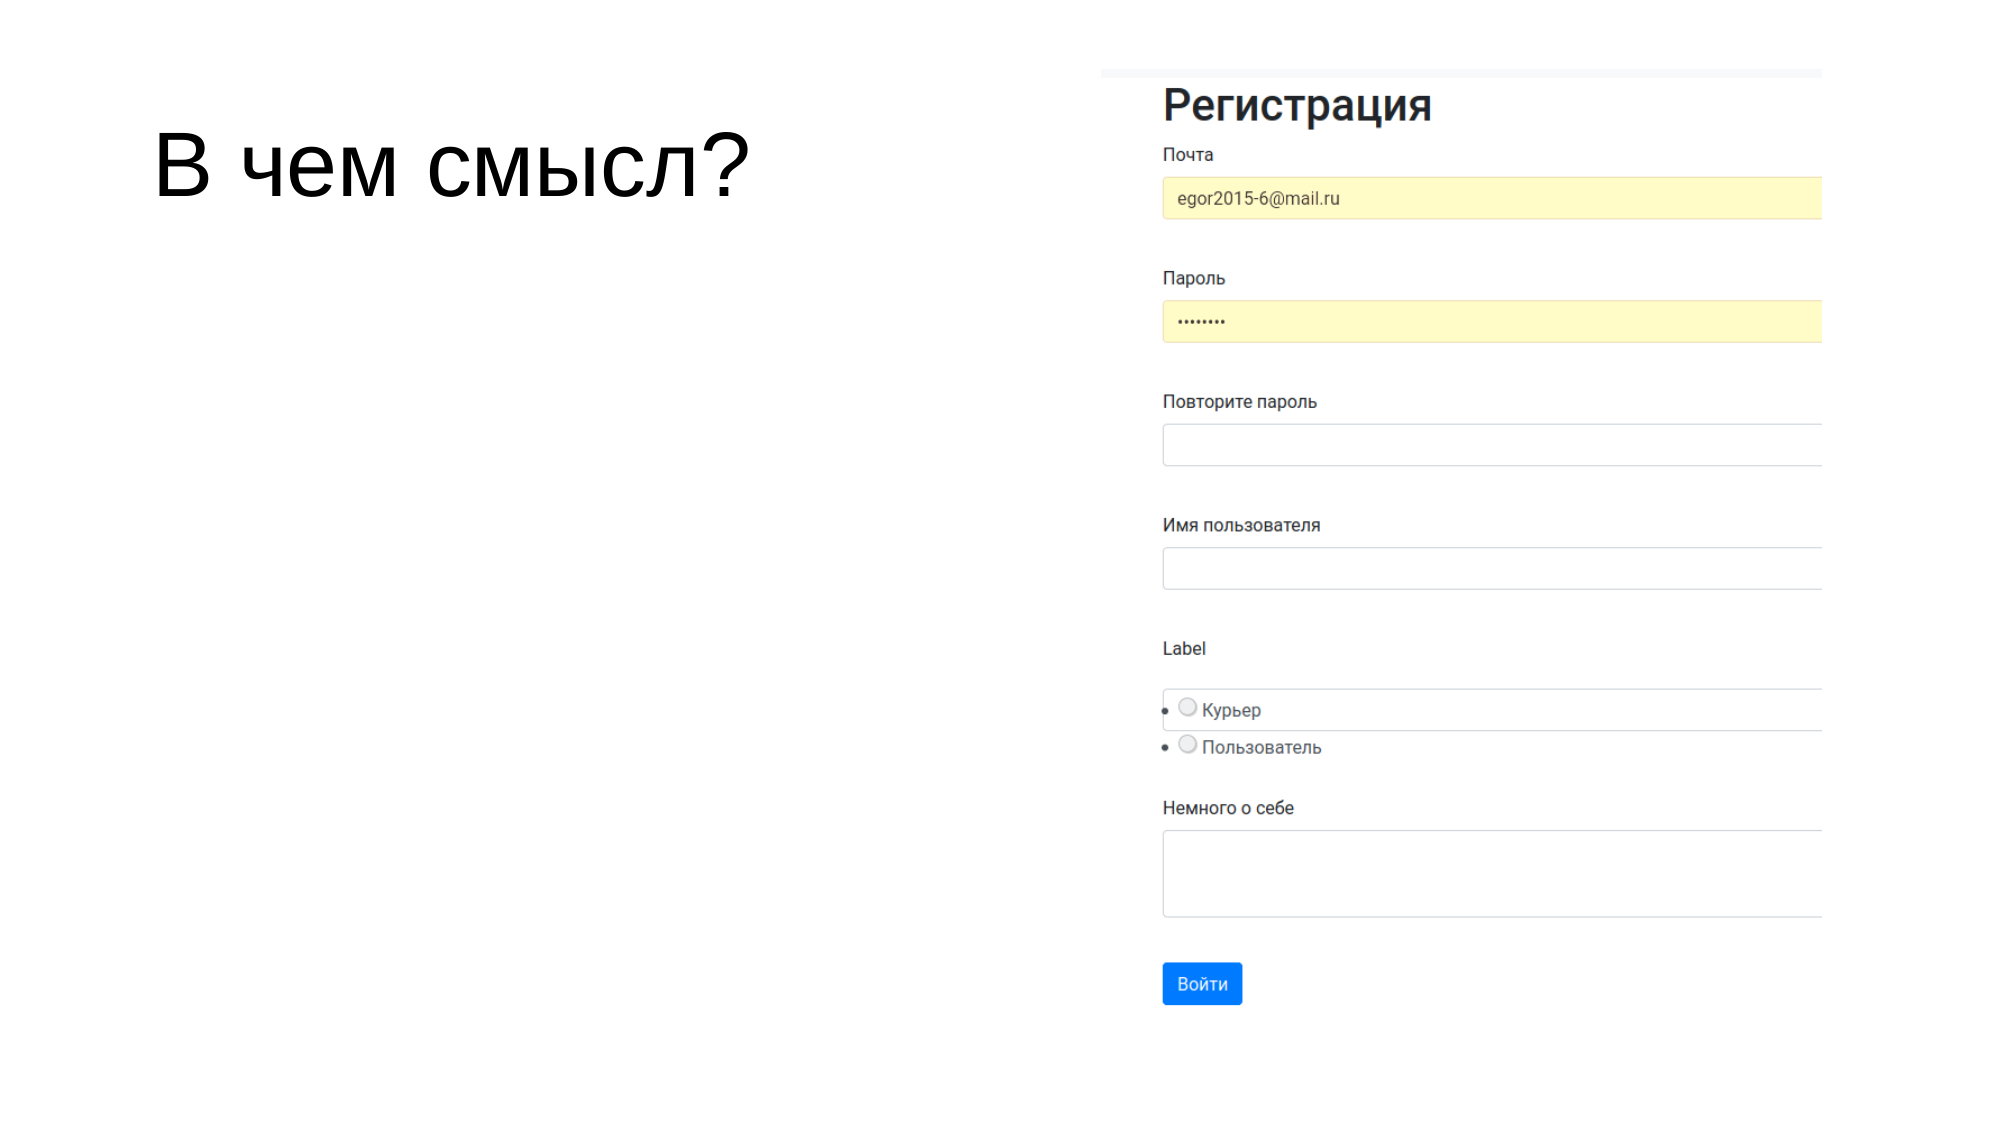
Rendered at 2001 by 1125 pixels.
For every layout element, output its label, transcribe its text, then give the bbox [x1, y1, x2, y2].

title В чем смысл? [137, 59, 1863, 278]
picture [1101, 69, 1822, 1023]
